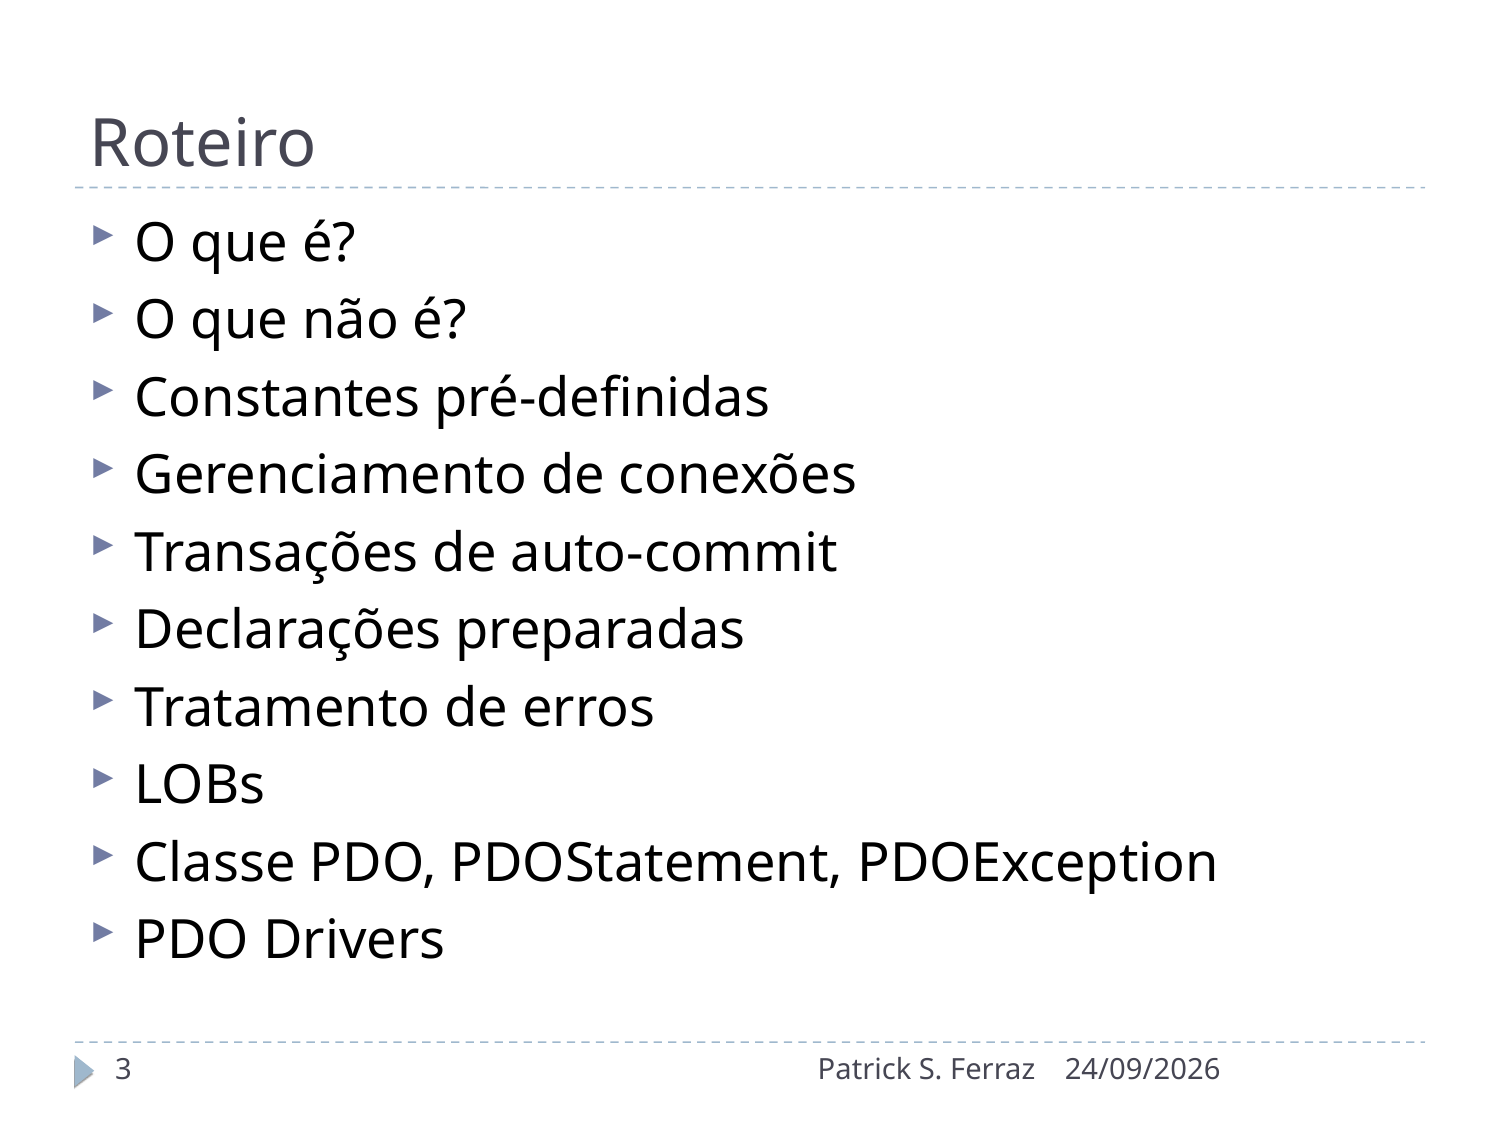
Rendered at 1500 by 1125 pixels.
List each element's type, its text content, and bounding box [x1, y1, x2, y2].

slide_number <número> [100, 1042, 426, 1103]
list O que é? O que não é? Constantes pré-definidas Gerenciamento de conexões Transações de auto-commit Declarações preparadas Tratamento de erros LOBs Classe PDO, PDOStatement, PDOException PDO Drivers [75, 200, 1425, 1010]
slide_number 08/07/2017 [1051, 1042, 1426, 1103]
title Roteiro [75, 24, 1425, 188]
footer Patrick S. Ferraz [475, 1042, 1051, 1103]
